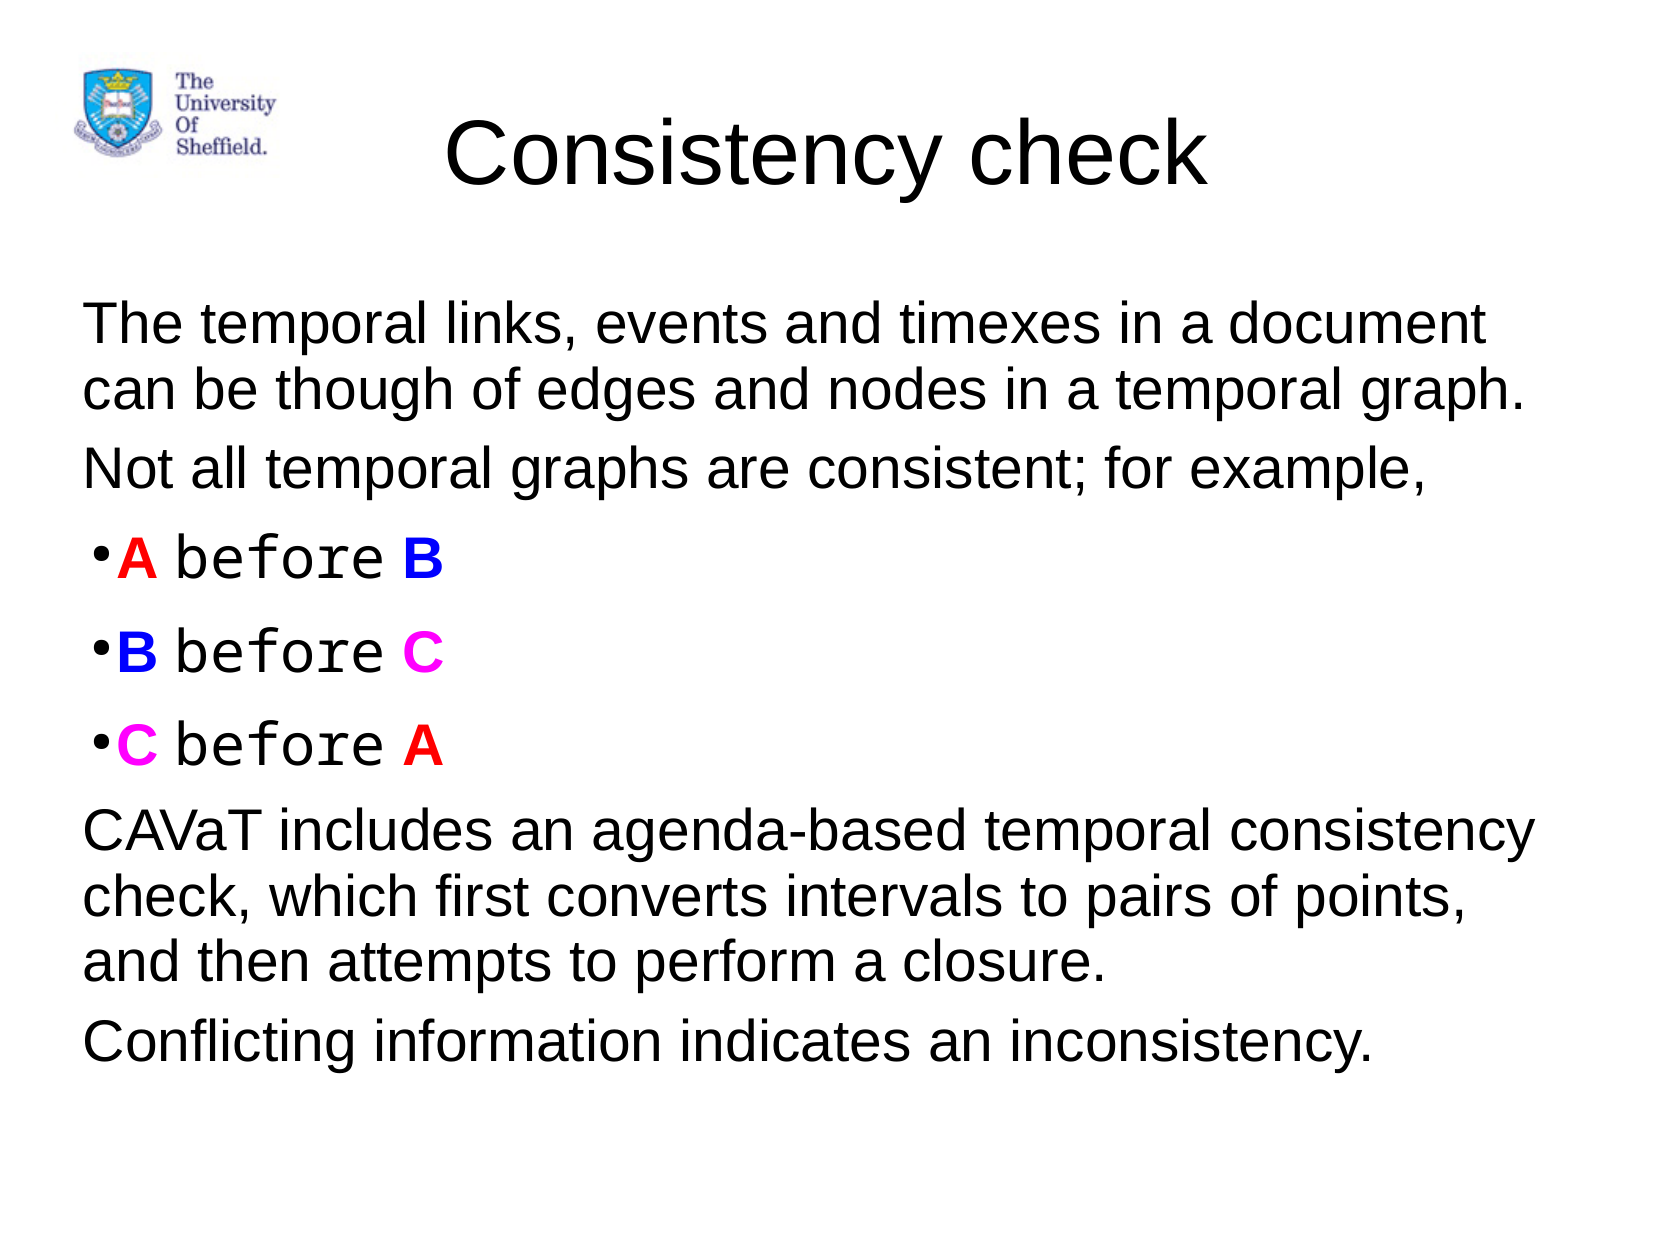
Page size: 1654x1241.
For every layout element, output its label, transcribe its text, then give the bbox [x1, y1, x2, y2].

list The temporal links, events and timexes in a document can be though of edges and nodes in a temporal graph. Not all temporal graphs are consistent; for example, A before B B before C C before A CAVaT includes an agenda-based temporal consistency check, which first converts intervals to pairs of points, and then attempts to perform a closure. Conflicting information indicates an inconsistency. [82, 290, 1571, 1182]
picture [29, 52, 366, 178]
title Consistency check [82, 49, 1571, 257]
